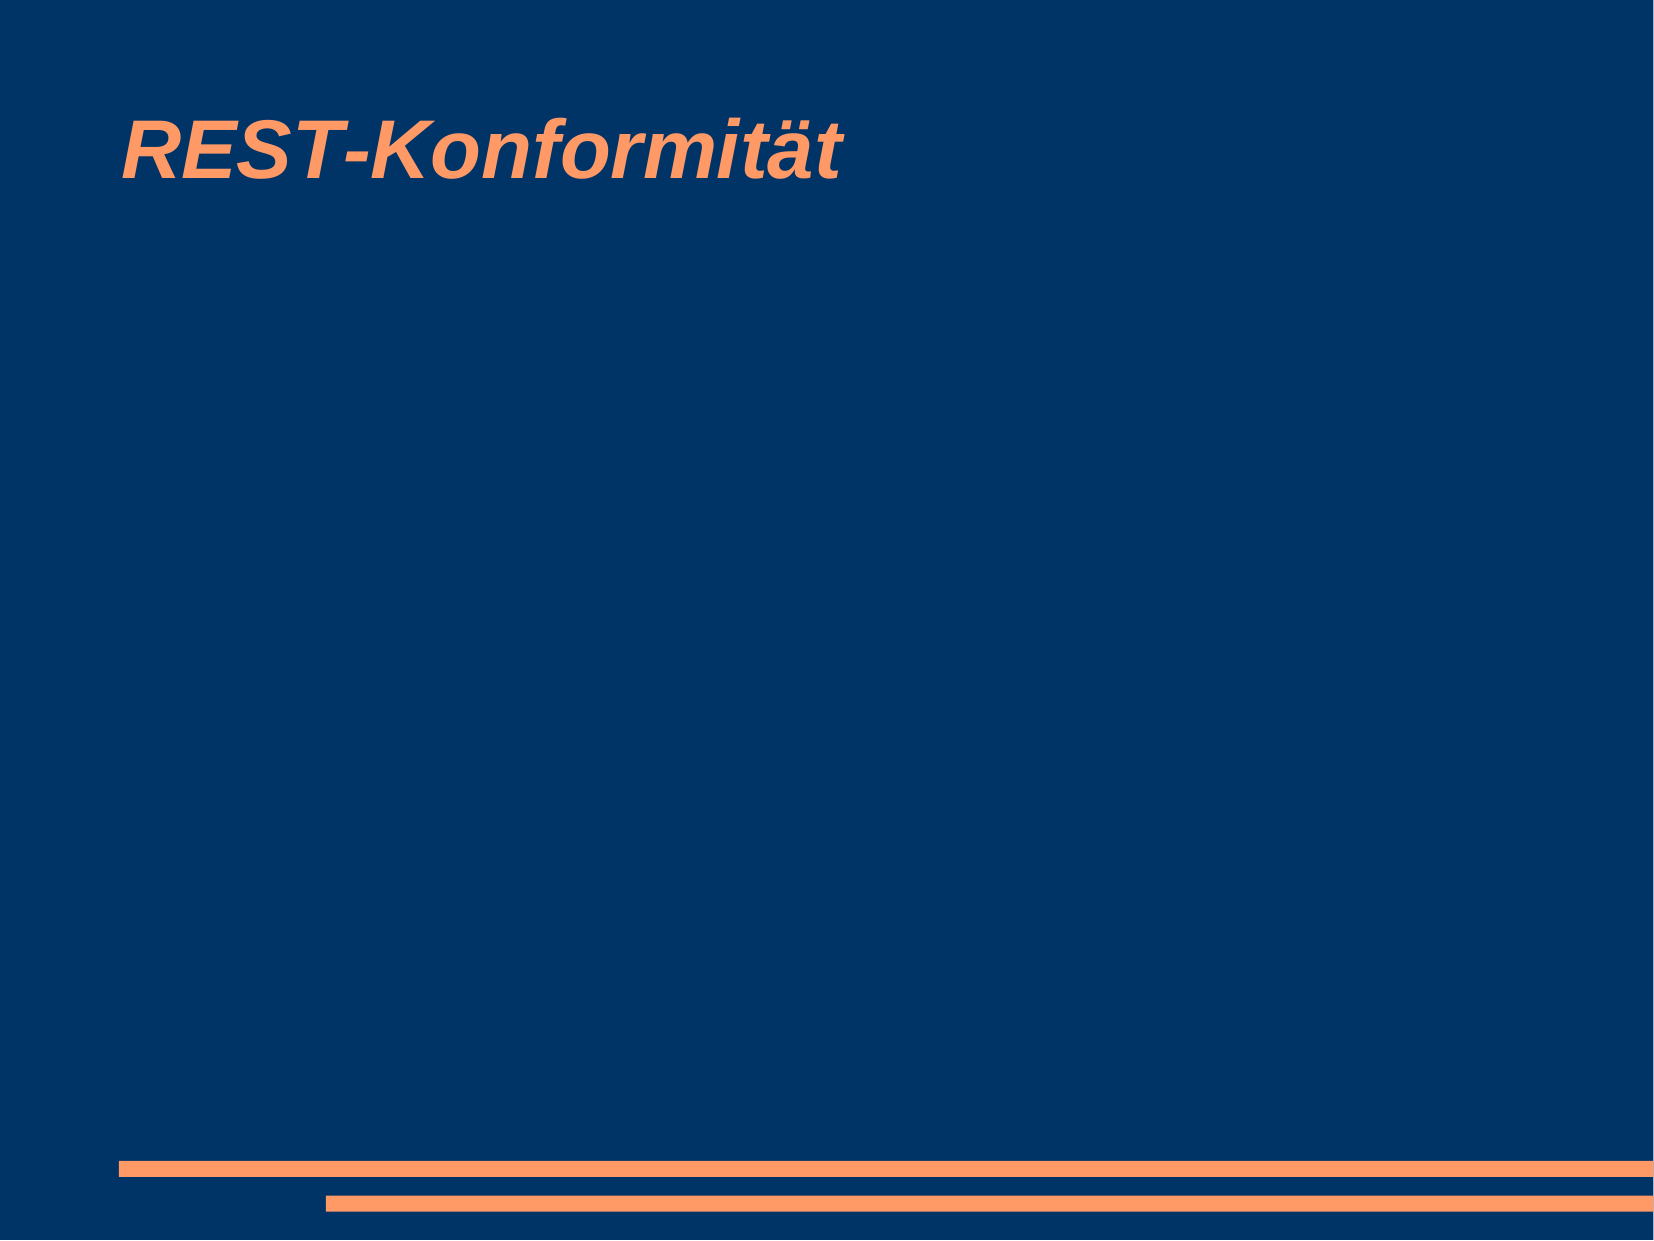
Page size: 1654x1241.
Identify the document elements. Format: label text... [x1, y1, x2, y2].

title REST-Konformität [121, 46, 1534, 254]
